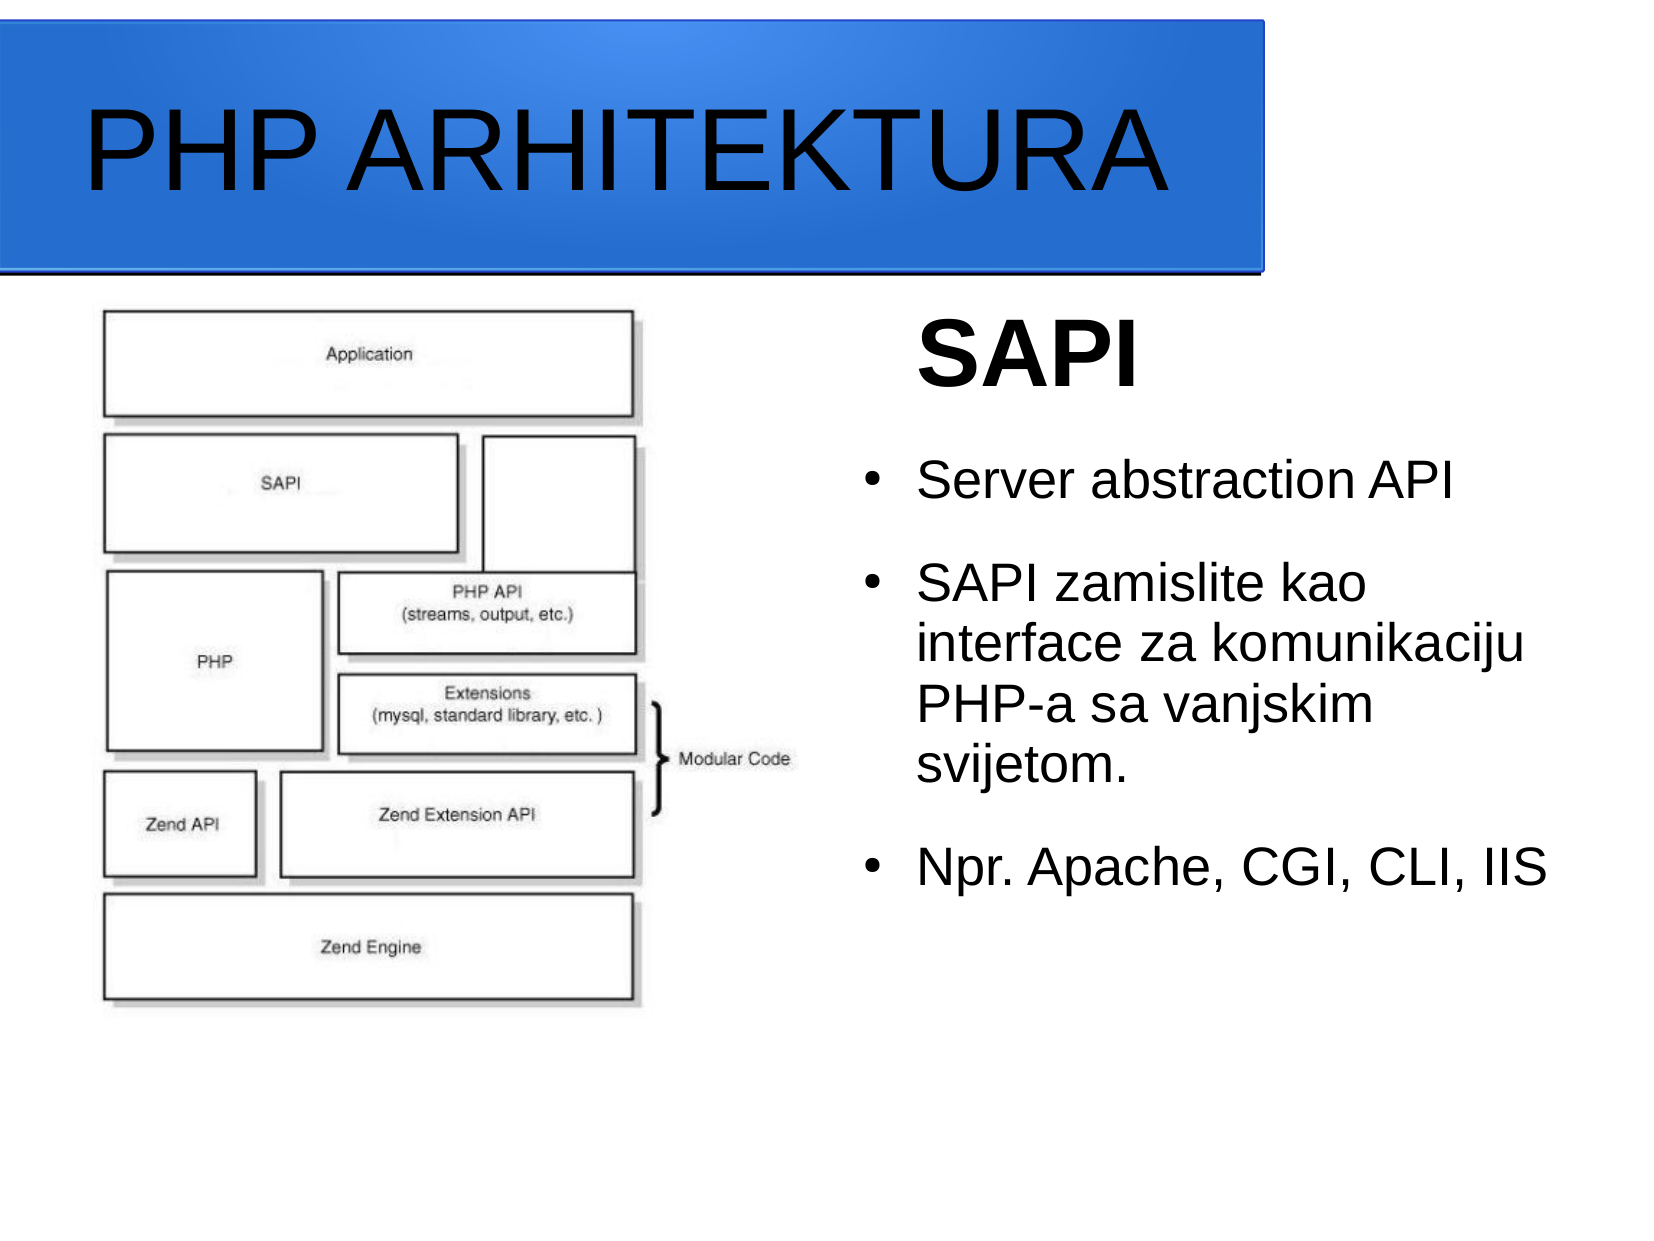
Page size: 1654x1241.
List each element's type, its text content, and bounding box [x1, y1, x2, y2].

title PHP ARHITEKTURA [82, 47, 1235, 252]
picture [92, 299, 799, 1019]
list SAPI Server abstraction API SAPI zamislite kao interface za komunikaciju PHP-a sa vanjskim svijetom. Npr. Apache, CGI, CLI, IIS [845, 299, 1572, 1019]
